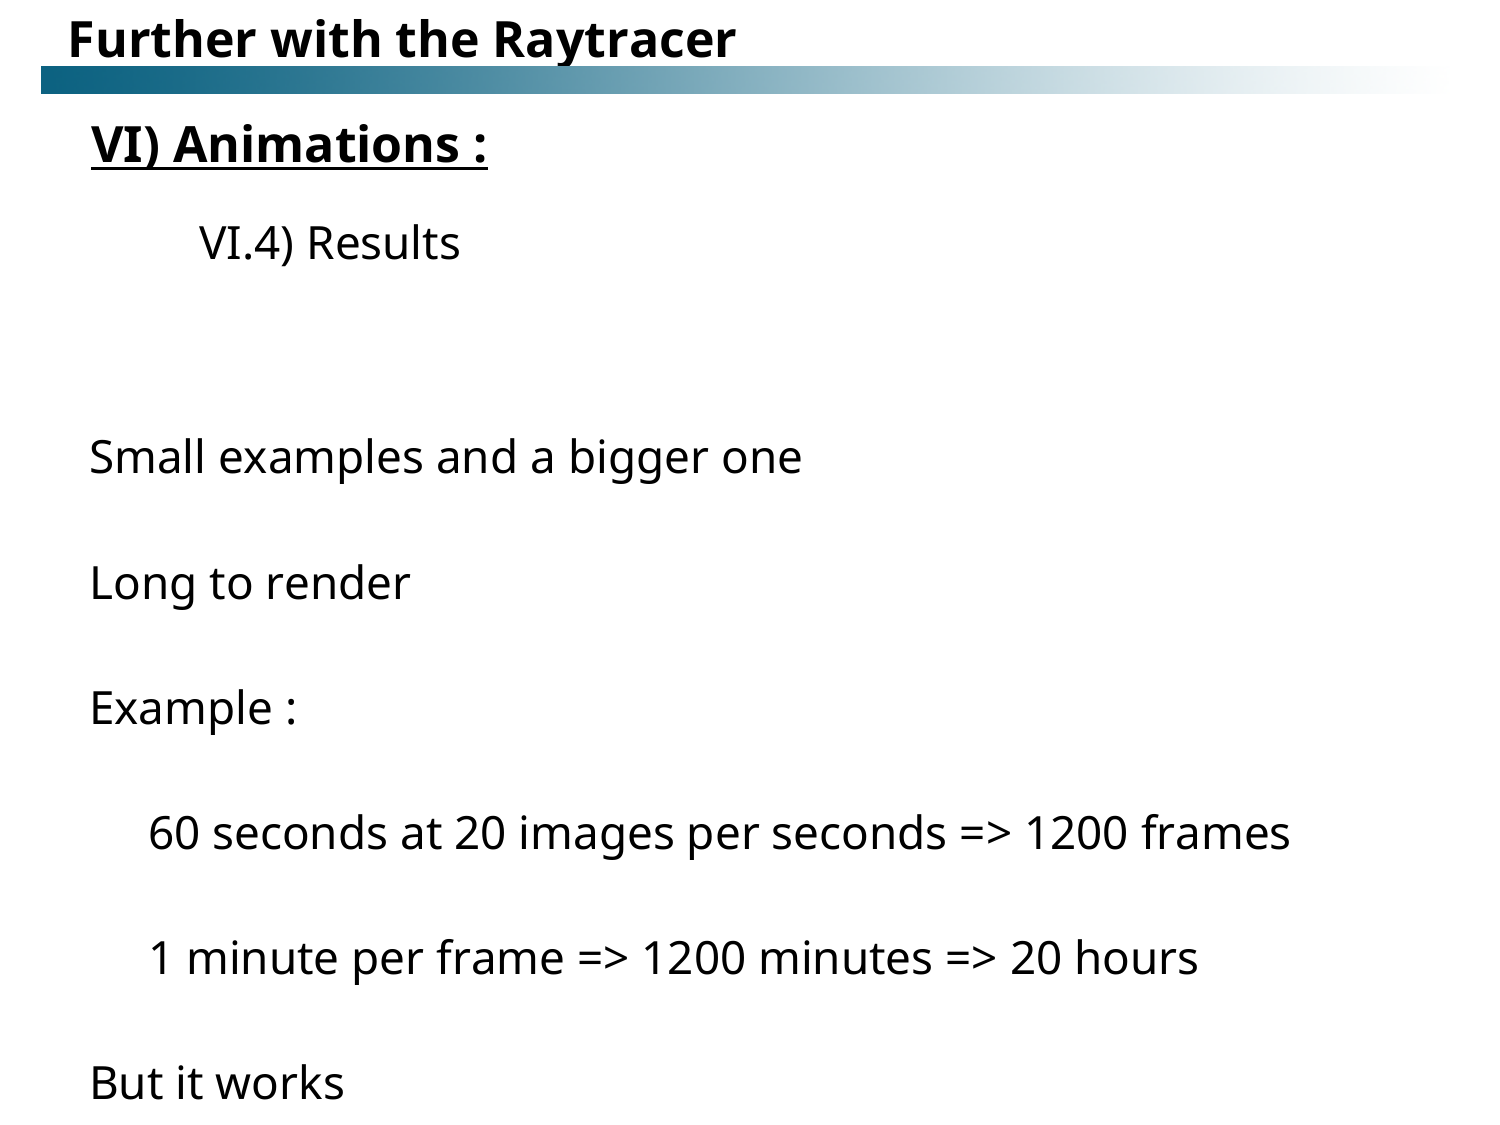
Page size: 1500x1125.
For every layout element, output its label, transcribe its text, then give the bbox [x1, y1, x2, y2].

title Further with the Raytracer [53, 1, 859, 66]
text_box Small examples and a bigger one Long to render Example : 60 seconds at 20 images per seconds => 1200 frames 1 minute per frame => 1200 minutes => 20 hours But it works [62, 355, 1483, 932]
text_box VI.4) Results [184, 203, 1182, 282]
picture [41, 66, 1471, 94]
text_box VI) Animations : [76, 101, 857, 186]
